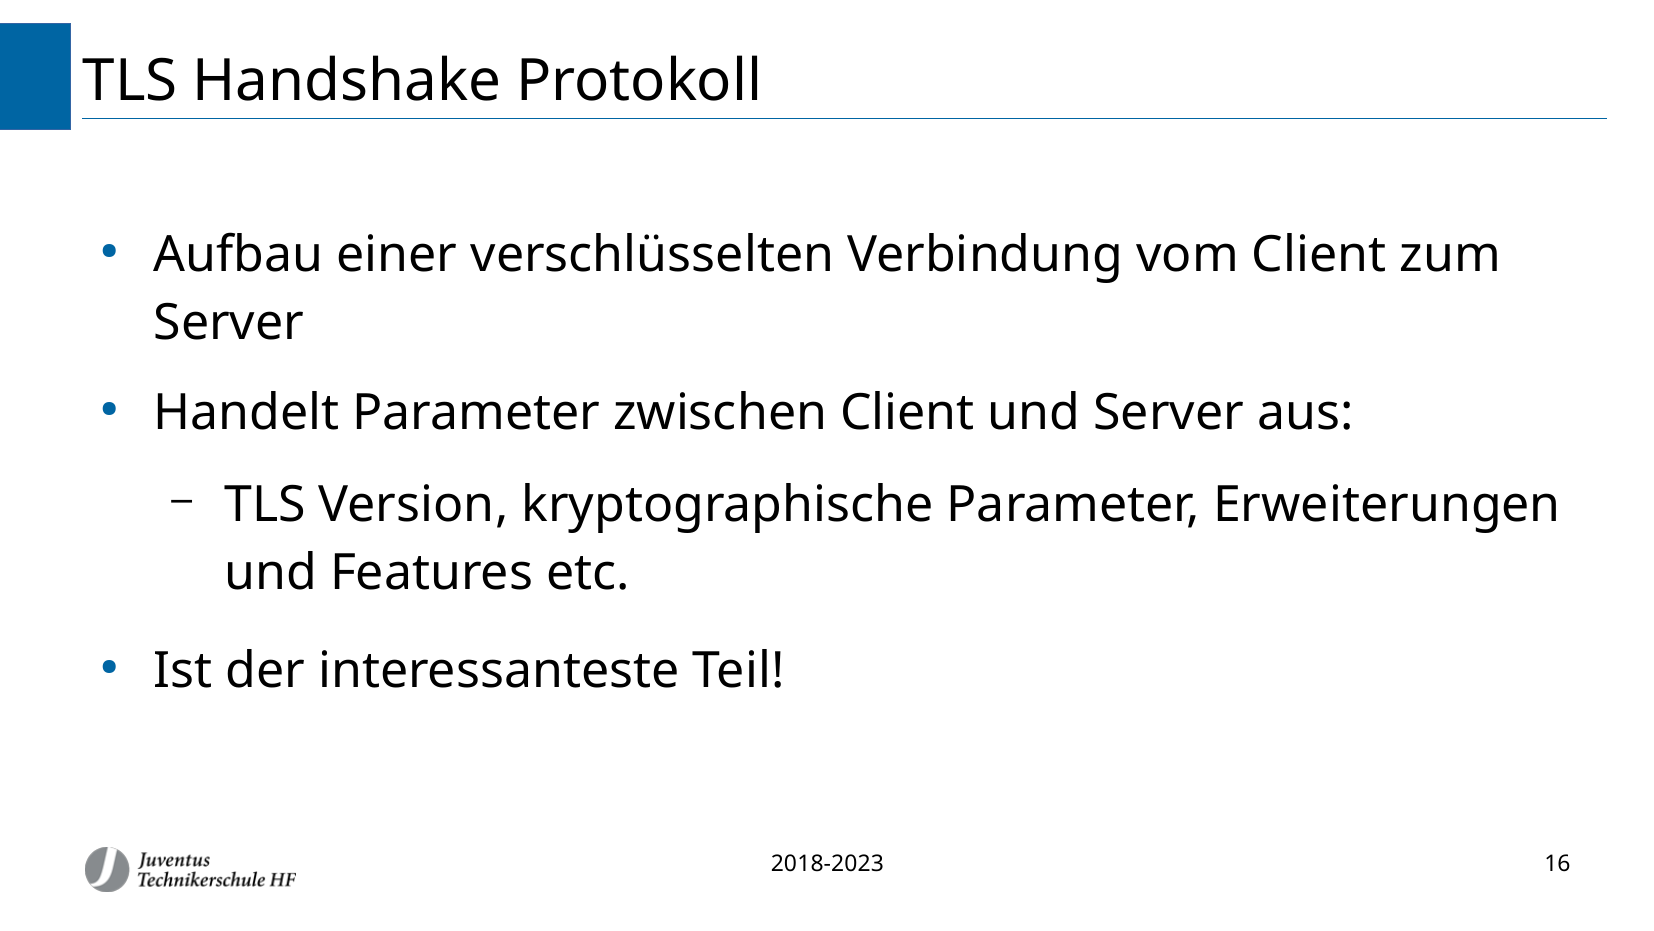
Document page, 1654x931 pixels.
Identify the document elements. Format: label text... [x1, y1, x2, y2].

list Aufbau einer verschlüsselten Verbindung vom Client zum Server Handelt Parameter zwischen Client und Server aus: TLS Version, kryptographische Parameter, Erweiterungen und Features etc. Ist der interessanteste Teil! [82, 217, 1571, 758]
title TLS Handshake Protokoll [82, 37, 1571, 119]
picture [85, 847, 296, 892]
